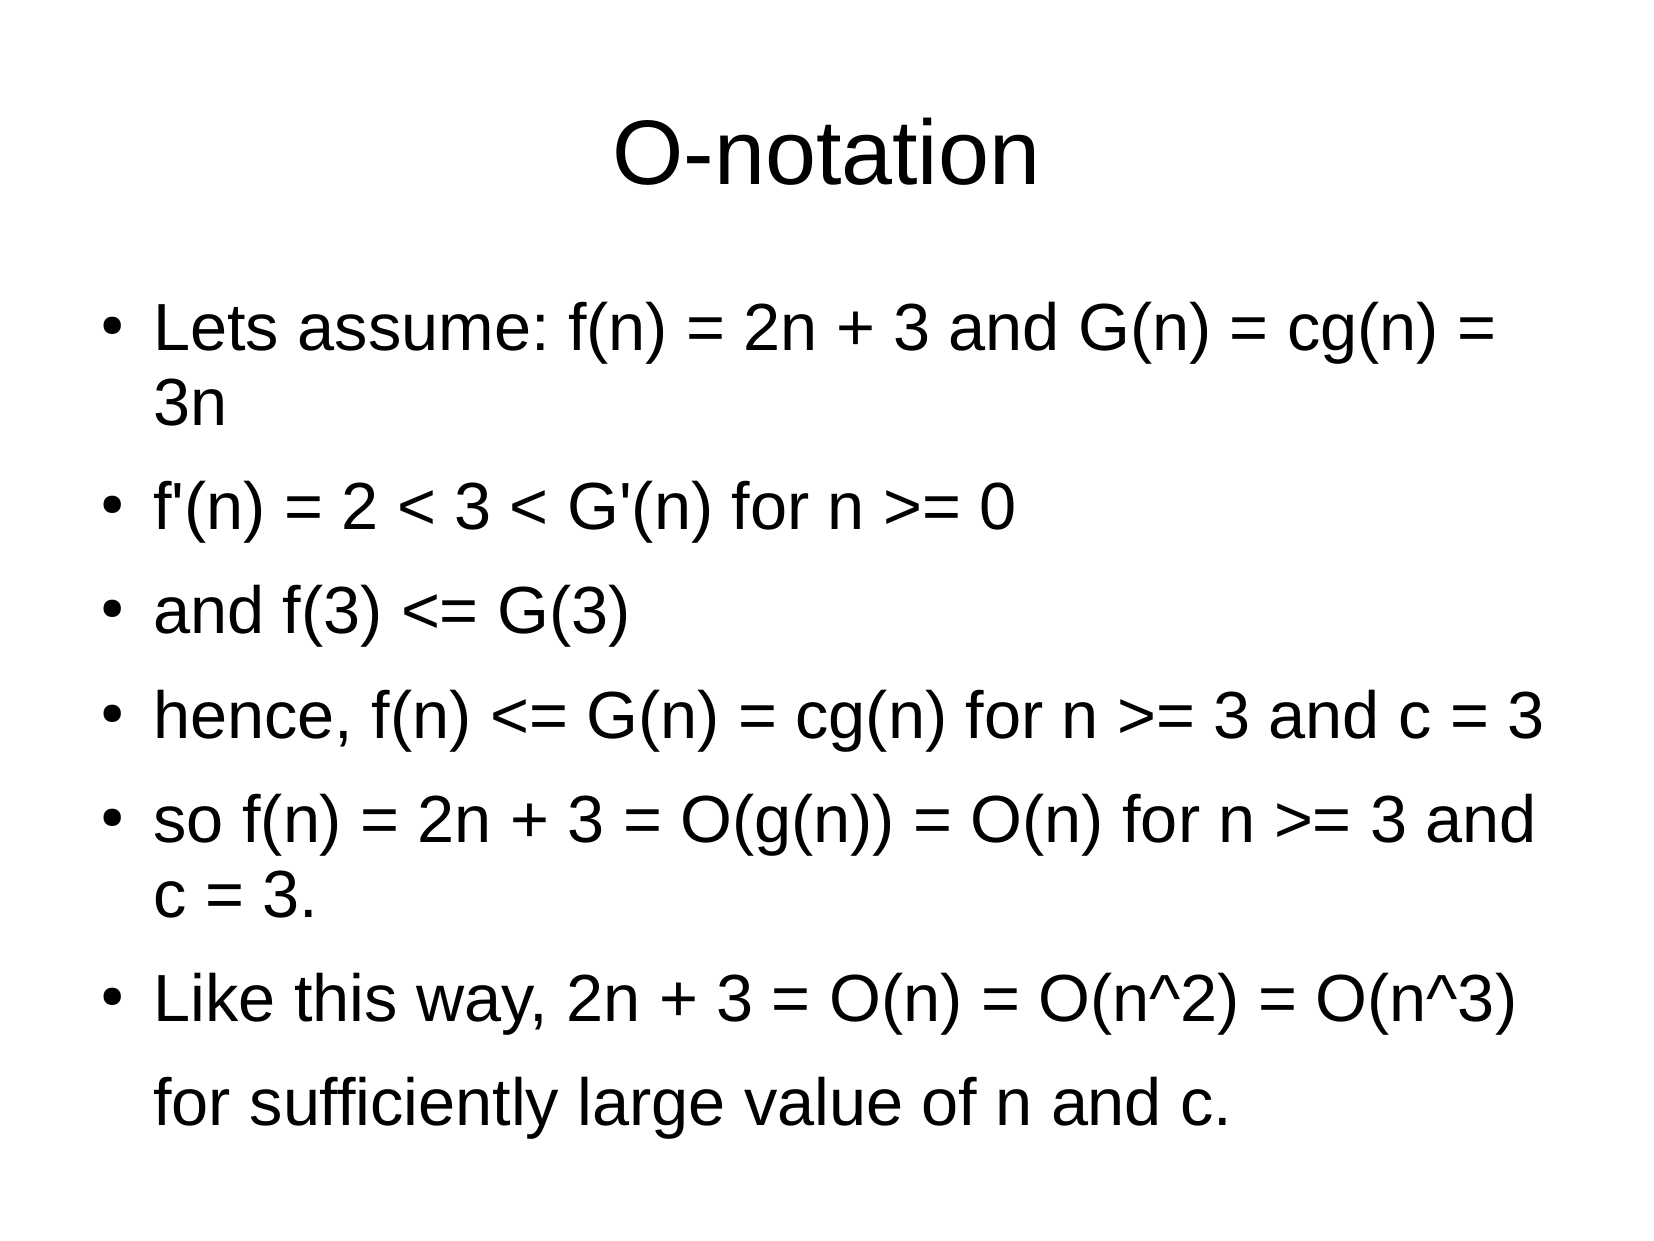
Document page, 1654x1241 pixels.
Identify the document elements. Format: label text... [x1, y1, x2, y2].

title O-notation [82, 49, 1571, 257]
list Lets assume: f(n) = 2n + 3 and G(n) = cg(n) = 3n f'(n) = 2 < 3 < G'(n) for n >= 0 and f(3) <= G(3) hence, f(n) <= G(n) = cg(n) for n >= 3 and c = 3 so f(n) = 2n + 3 = O(g(n)) = O(n) for n >= 3 and c = 3. Like this way, 2n + 3 = O(n) = O(n^2) = O(n^3) for sufficiently large value of n and c. [82, 290, 1571, 1140]
